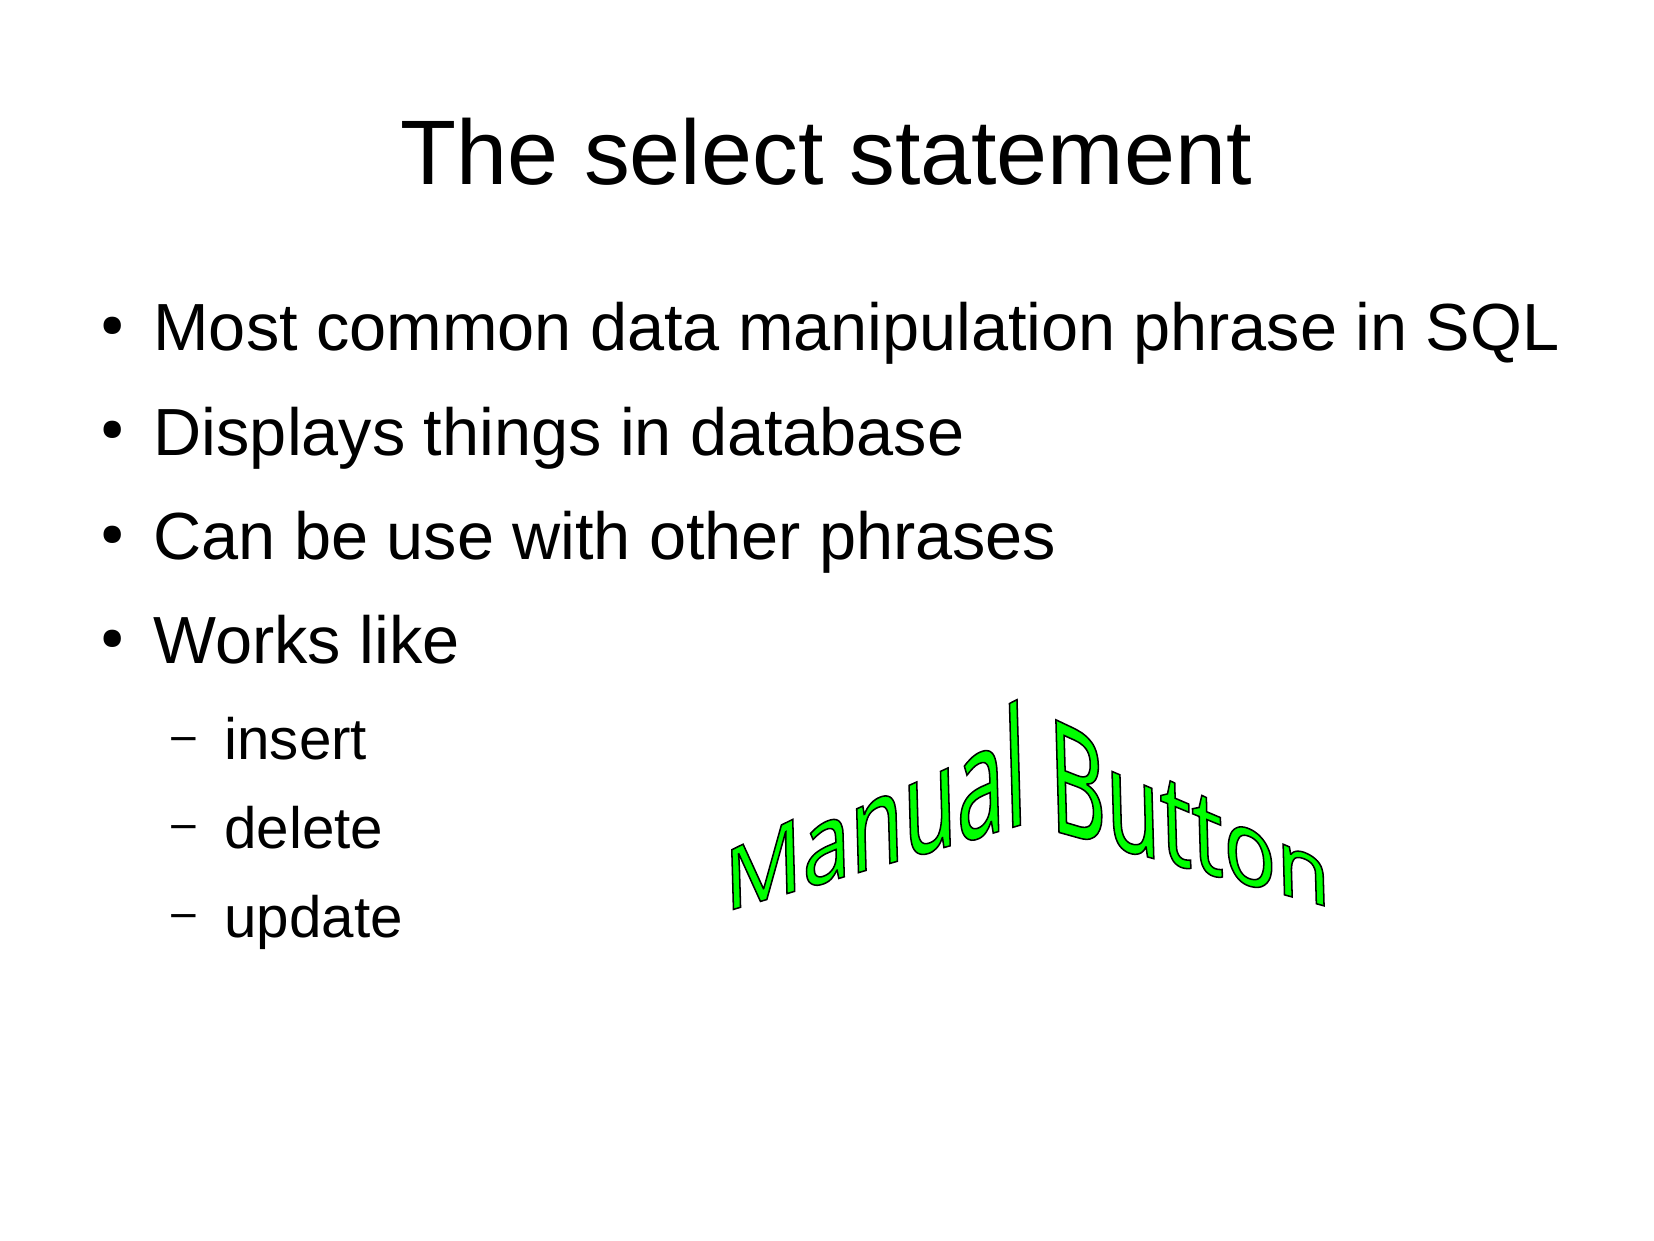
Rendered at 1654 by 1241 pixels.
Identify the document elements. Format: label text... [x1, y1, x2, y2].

text_box Manual Button [909, 767, 951, 855]
text_box Manual Button [1009, 699, 1021, 828]
text_box Manual Button [960, 750, 999, 841]
text_box Manual Button [1283, 844, 1325, 906]
text_box Manual Button [1160, 780, 1191, 869]
text_box Manual Button [1192, 795, 1223, 878]
text_box Manual Button [806, 819, 845, 886]
list Most common data manipulation phrase in SQL Displays things in database Can be use with other phrases Works like insert delete update [82, 290, 1571, 1010]
text_box Manual Button [731, 819, 795, 910]
text_box Manual Button [856, 795, 898, 873]
text_box Manual Button [1055, 719, 1102, 840]
text_box Manual Button [1228, 826, 1272, 888]
text_box Manual Button [1112, 771, 1154, 859]
title The select statement [82, 49, 1571, 257]
